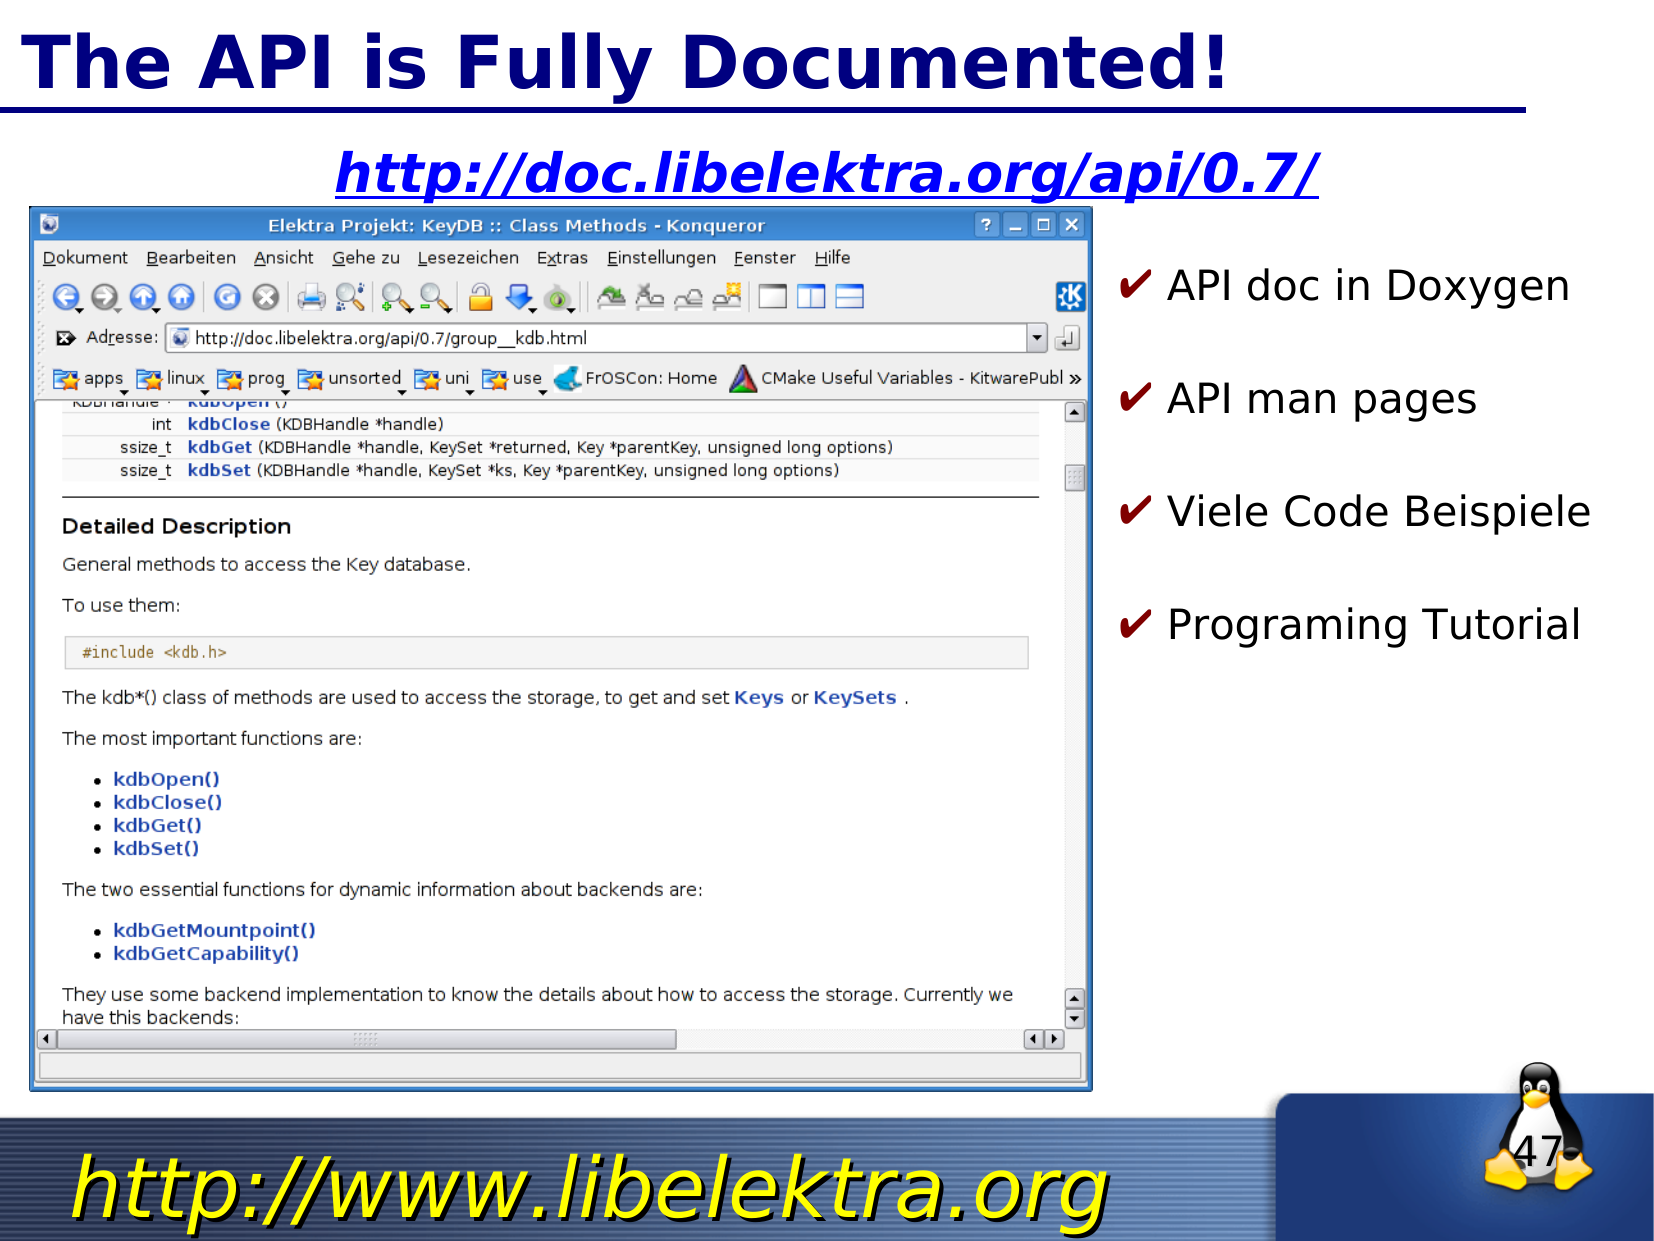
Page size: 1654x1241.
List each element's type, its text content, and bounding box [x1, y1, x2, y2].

picture [0, 206, 1654, 1241]
text_box <Nummer> [1312, 1122, 1566, 1178]
list API doc in Doxygen API man pages Viele Code Beispiele Programing Tutorial [1104, 250, 1630, 706]
text_box The API is Fully Documented! [21, 14, 1611, 110]
text_box http://doc.libelektra.org/api/0.7/ [280, 139, 1373, 203]
